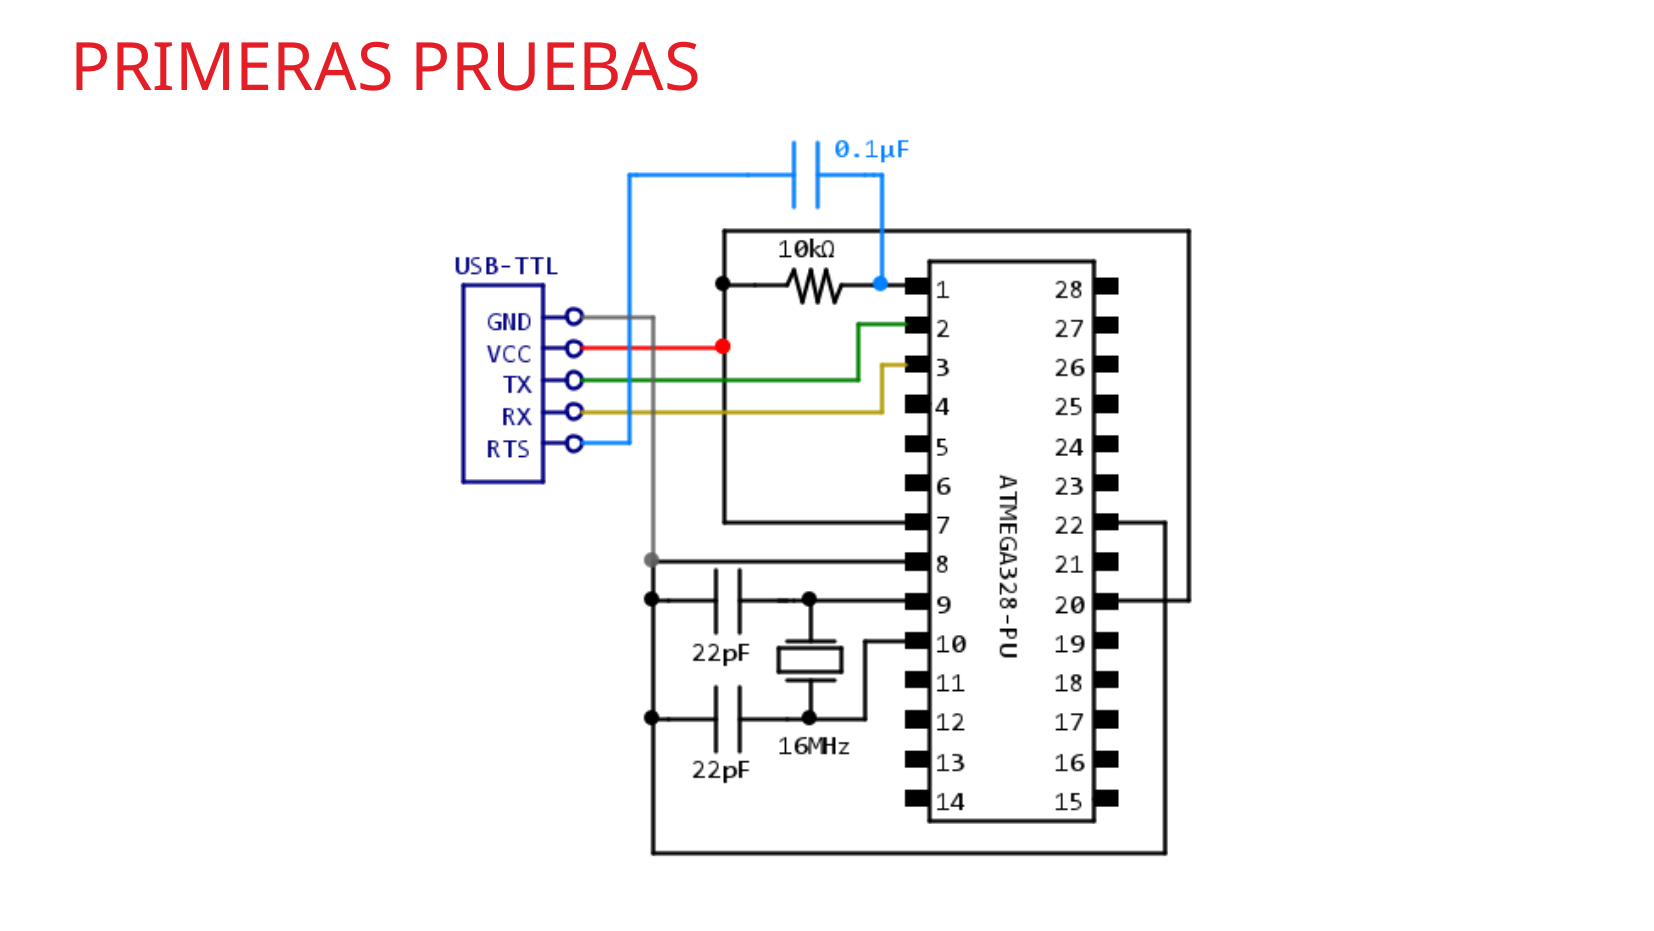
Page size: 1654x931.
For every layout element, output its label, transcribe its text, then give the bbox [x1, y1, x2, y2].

title PRIMERAS PRUEBAS [70, 11, 1347, 118]
picture [407, 118, 1246, 902]
